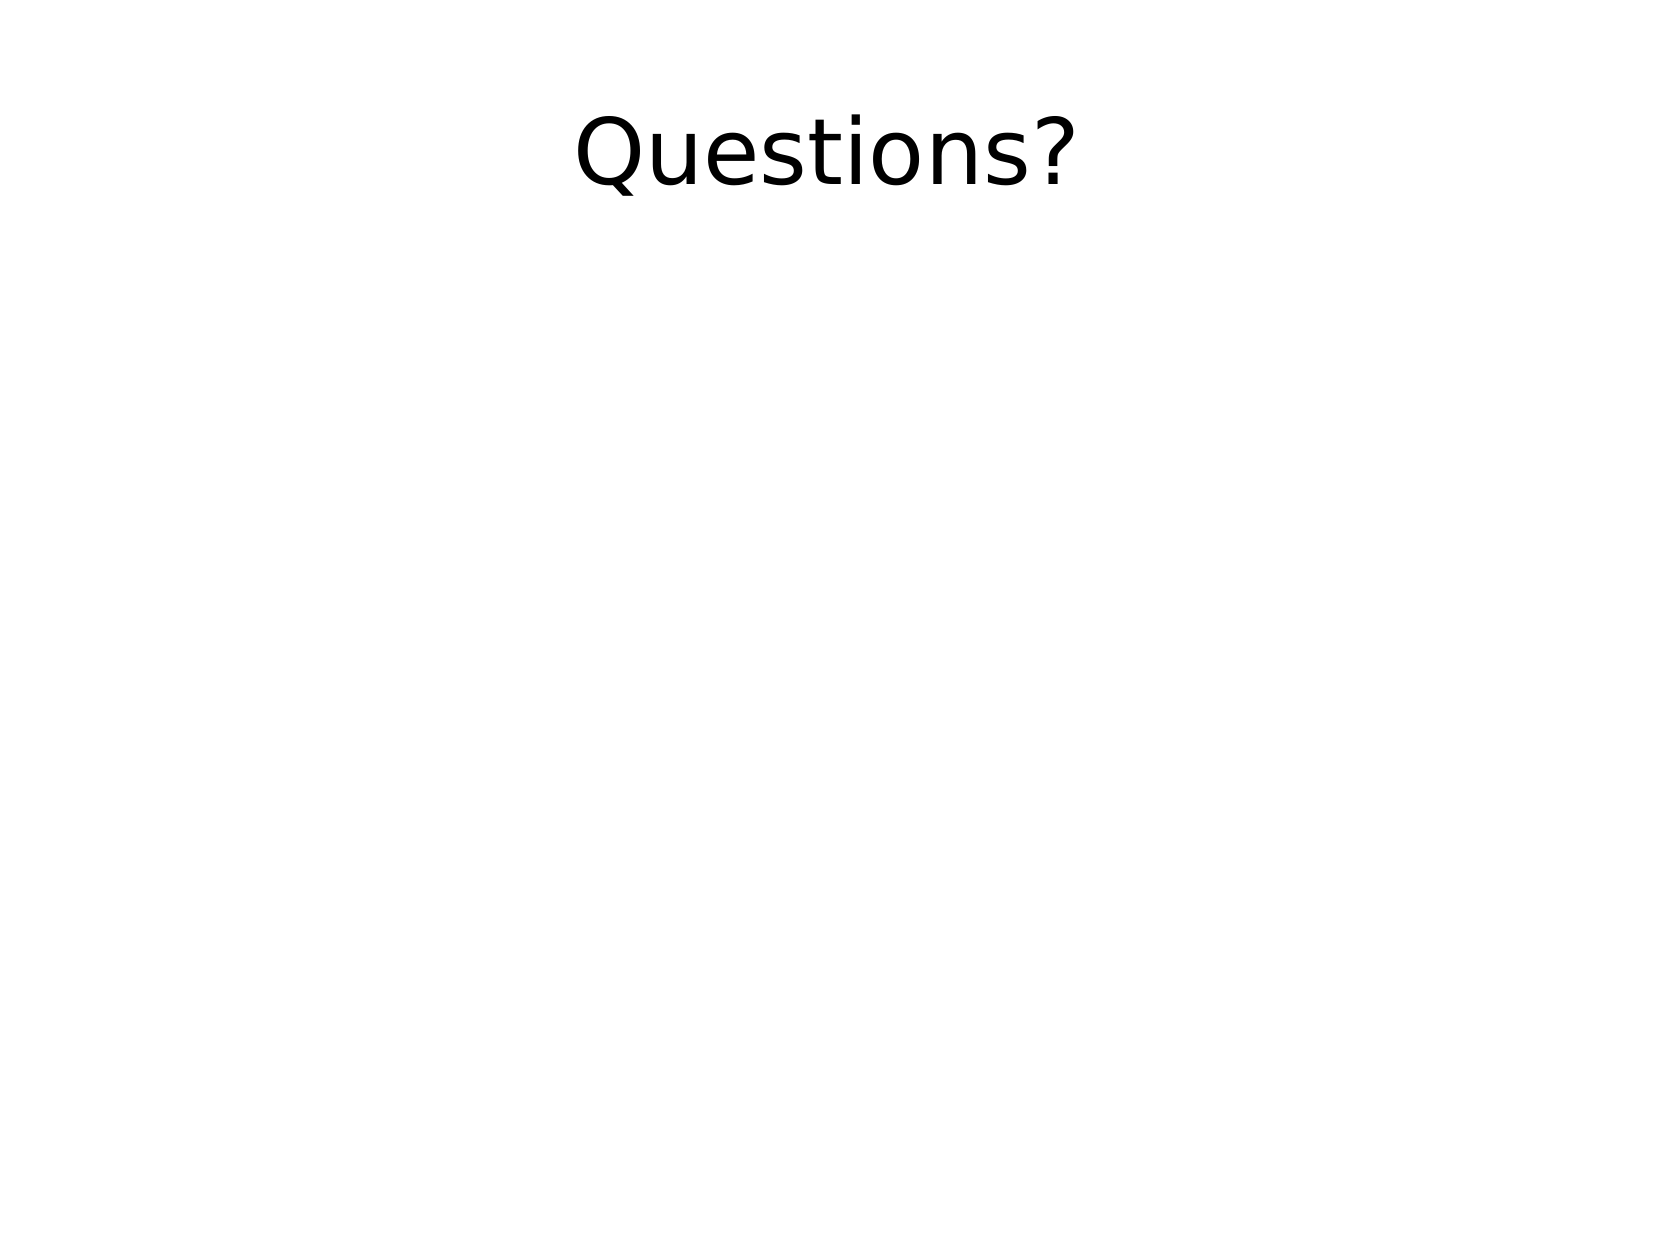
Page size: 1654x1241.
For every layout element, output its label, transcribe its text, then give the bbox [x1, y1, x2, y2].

title Questions? [82, 49, 1571, 257]
